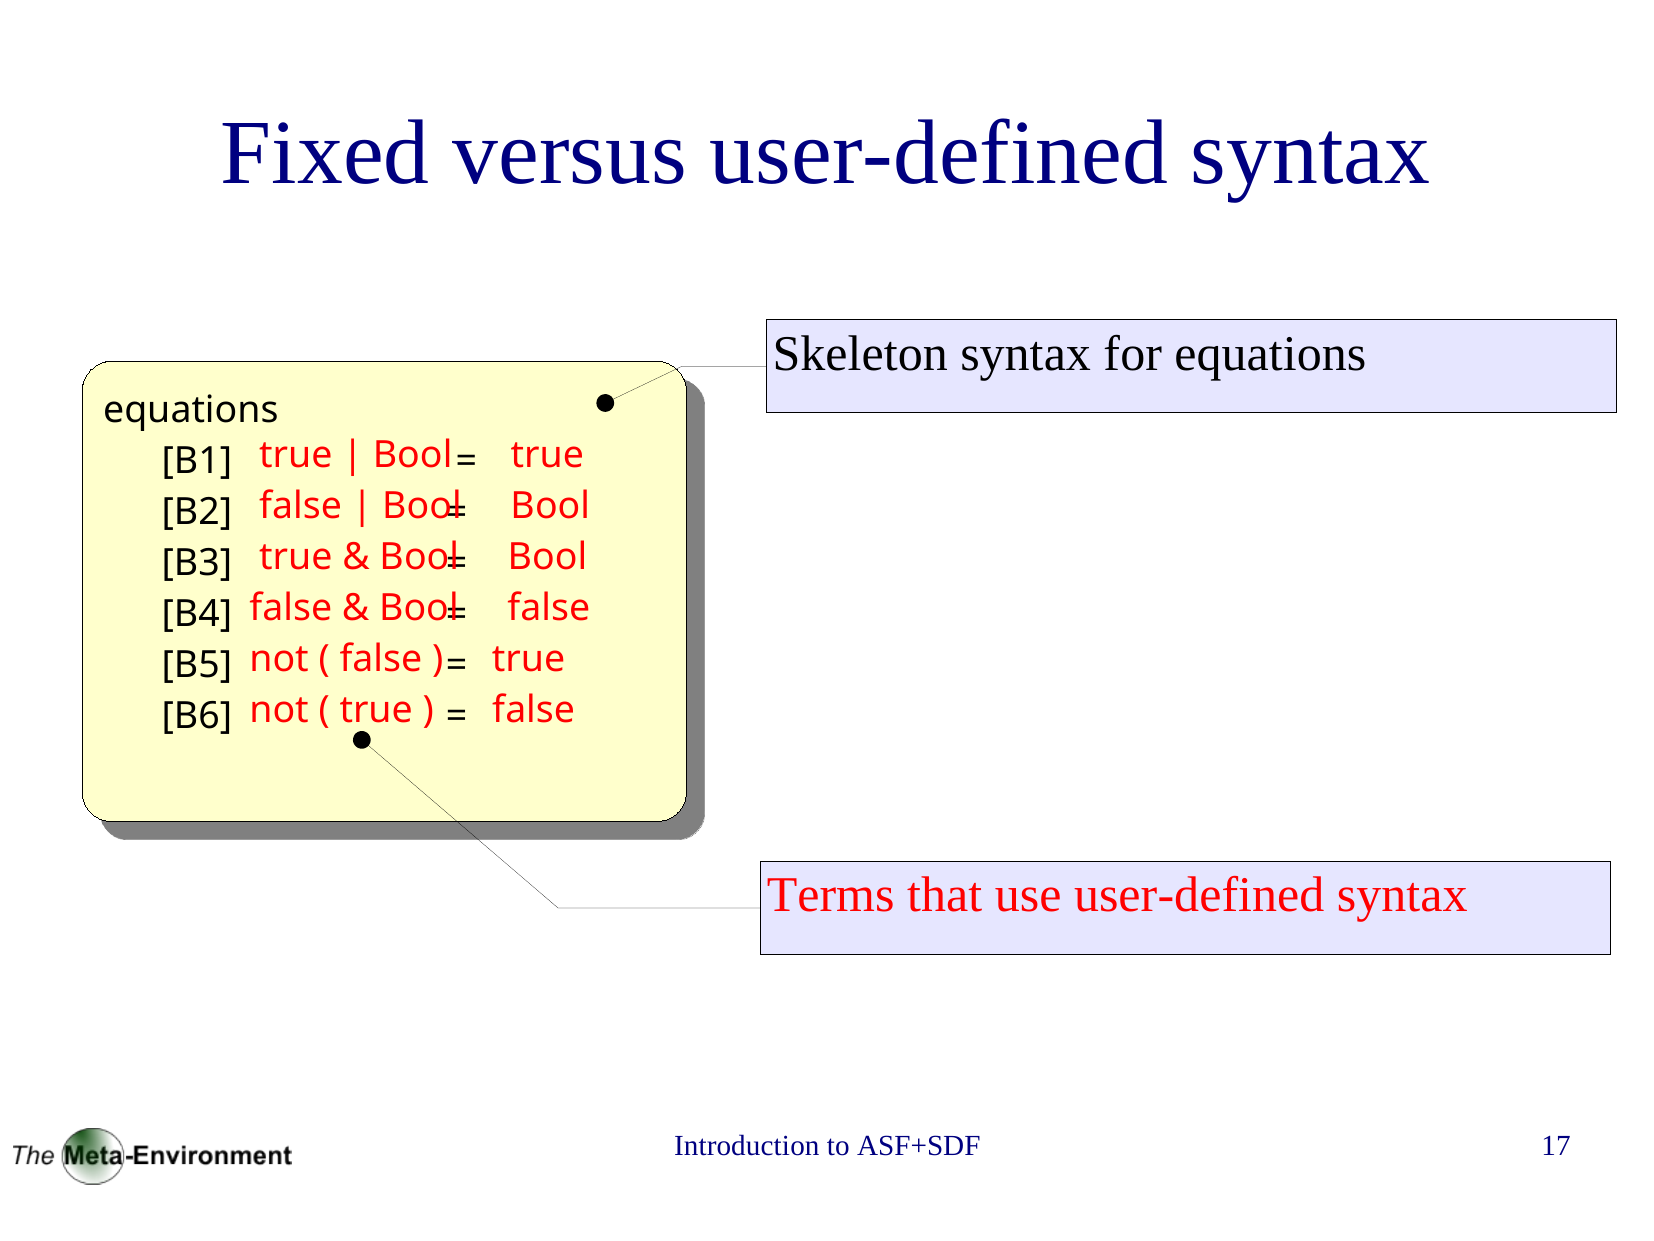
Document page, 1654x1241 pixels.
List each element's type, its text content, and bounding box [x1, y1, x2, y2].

text_box [82, 361, 687, 822]
text_box equations [B1] = [B2] = [B3] = [B4] = [B5] = [B6] = [88, 375, 642, 756]
text_box true | Bool true false | Bool Bool true & Bool Bool false & Bool false not ( false ) true not ( true ) false [98, 369, 652, 751]
title Fixed versus user-defined syntax [82, 49, 1571, 257]
picture [13, 1128, 292, 1185]
text_box Terms that use user-defined syntax [760, 861, 1611, 955]
text_box Skeleton syntax for equations [766, 319, 1617, 413]
